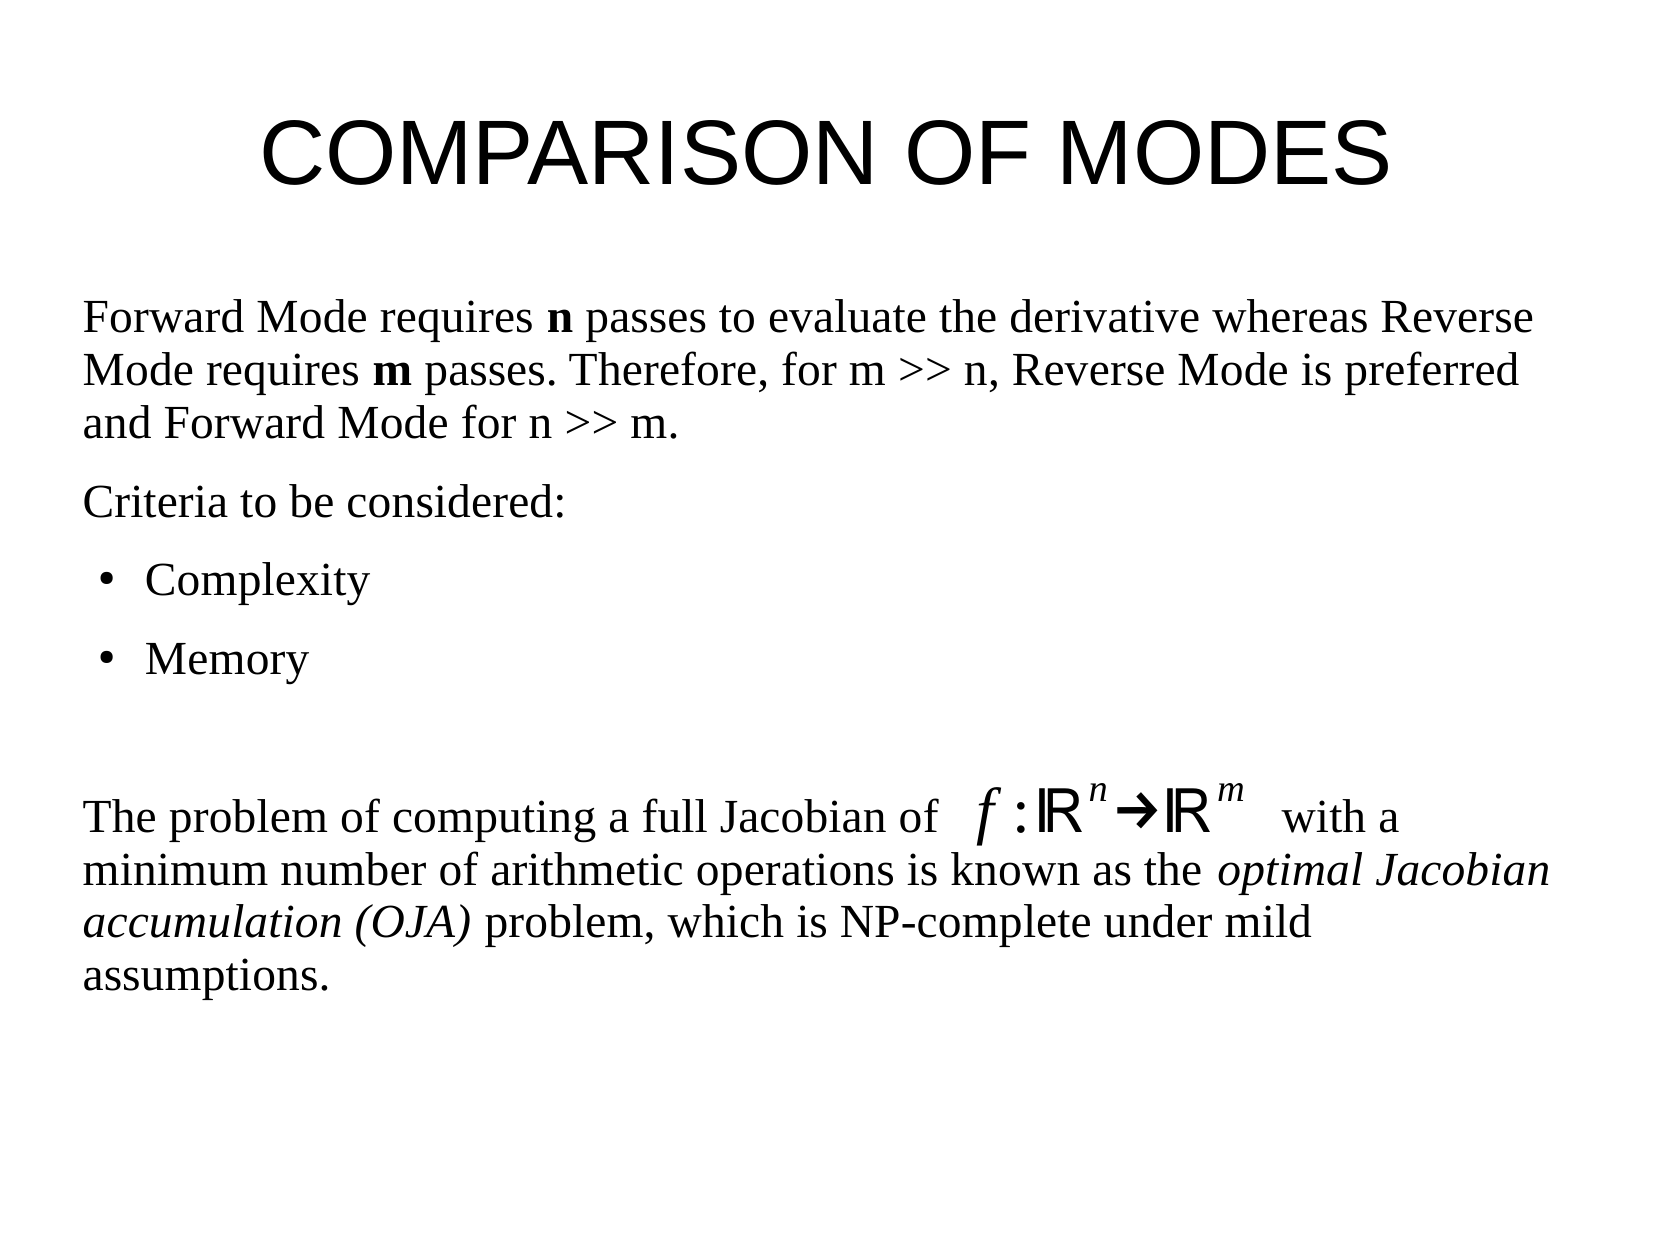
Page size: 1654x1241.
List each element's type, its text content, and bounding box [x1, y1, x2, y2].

list Forward Mode requires n passes to evaluate the derivative whereas Reverse Mode requires m passes. Therefore, for m >> n, Reverse Mode is preferred and Forward Mode for n >> m. Criteria to be considered: Complexity Memory The problem of computing a full Jacobian of with a minimum number of arithmetic operations is known as the optimal Jacobian accumulation (OJA) problem, which is NP-complete under mild assumptions. [82, 290, 1571, 1010]
chart [960, 765, 1261, 852]
title COMPARISON OF MODES [82, 49, 1571, 257]
